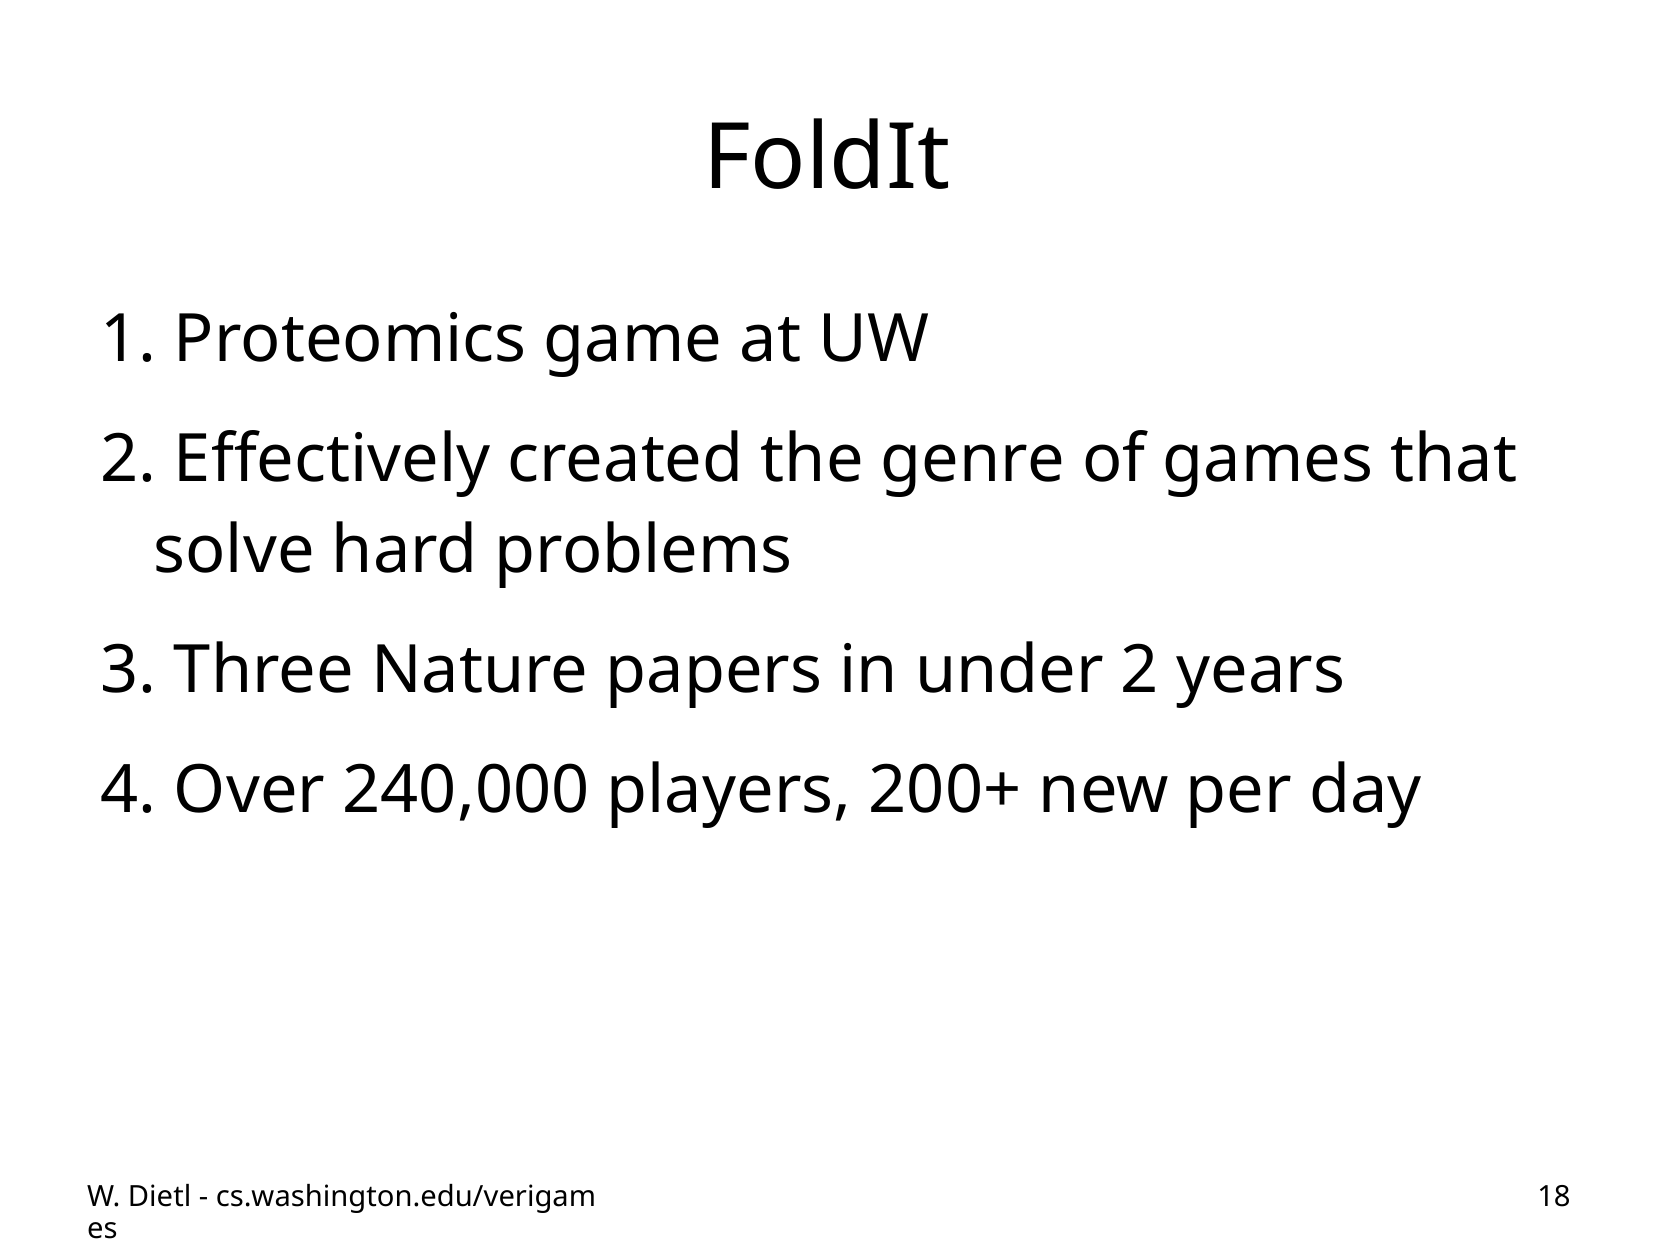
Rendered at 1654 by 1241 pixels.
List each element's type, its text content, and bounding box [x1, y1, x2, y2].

list Proteomics game at UW Effectively created the genre of games that solve hard problems Three Nature papers in under 2 years Over 240,000 players, 200+ new per day [82, 290, 1571, 1109]
title FoldIt [82, 49, 1571, 257]
